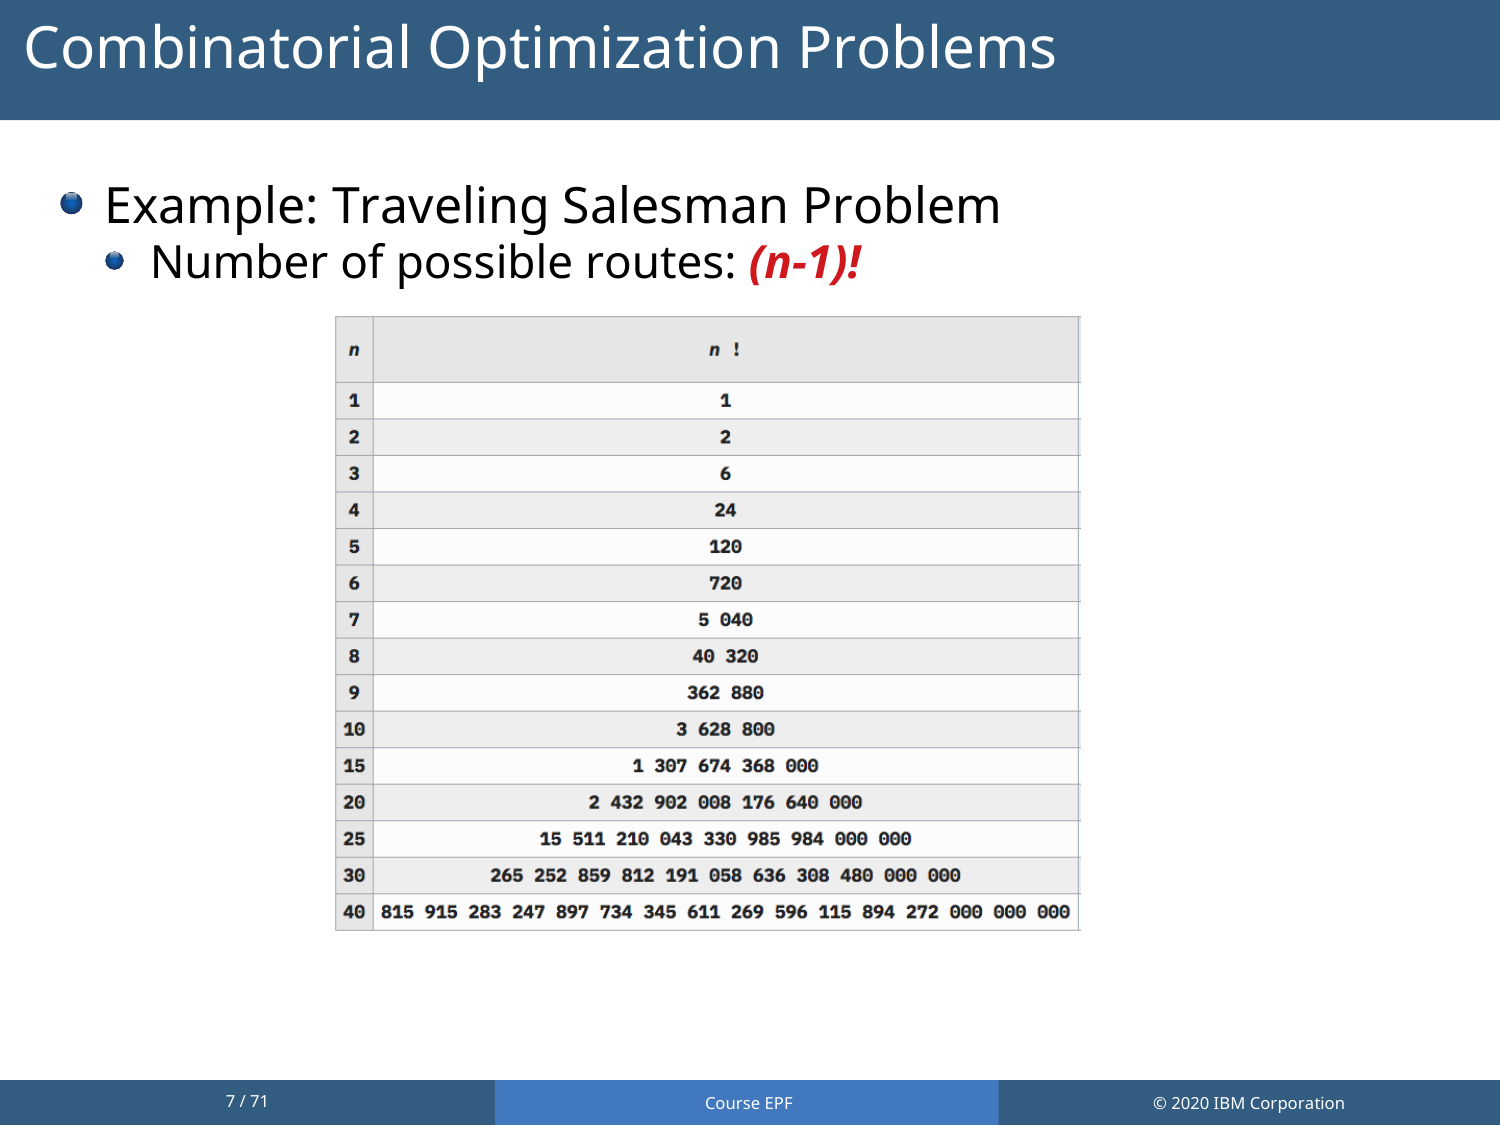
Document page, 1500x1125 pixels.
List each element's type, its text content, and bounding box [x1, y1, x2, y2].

title Combinatorial Optimization Problems [0, 0, 1500, 121]
list Example: Traveling Salesman Problem Number of possible routes: (n-1)! [45, 165, 1441, 1039]
picture [330, 313, 1081, 934]
